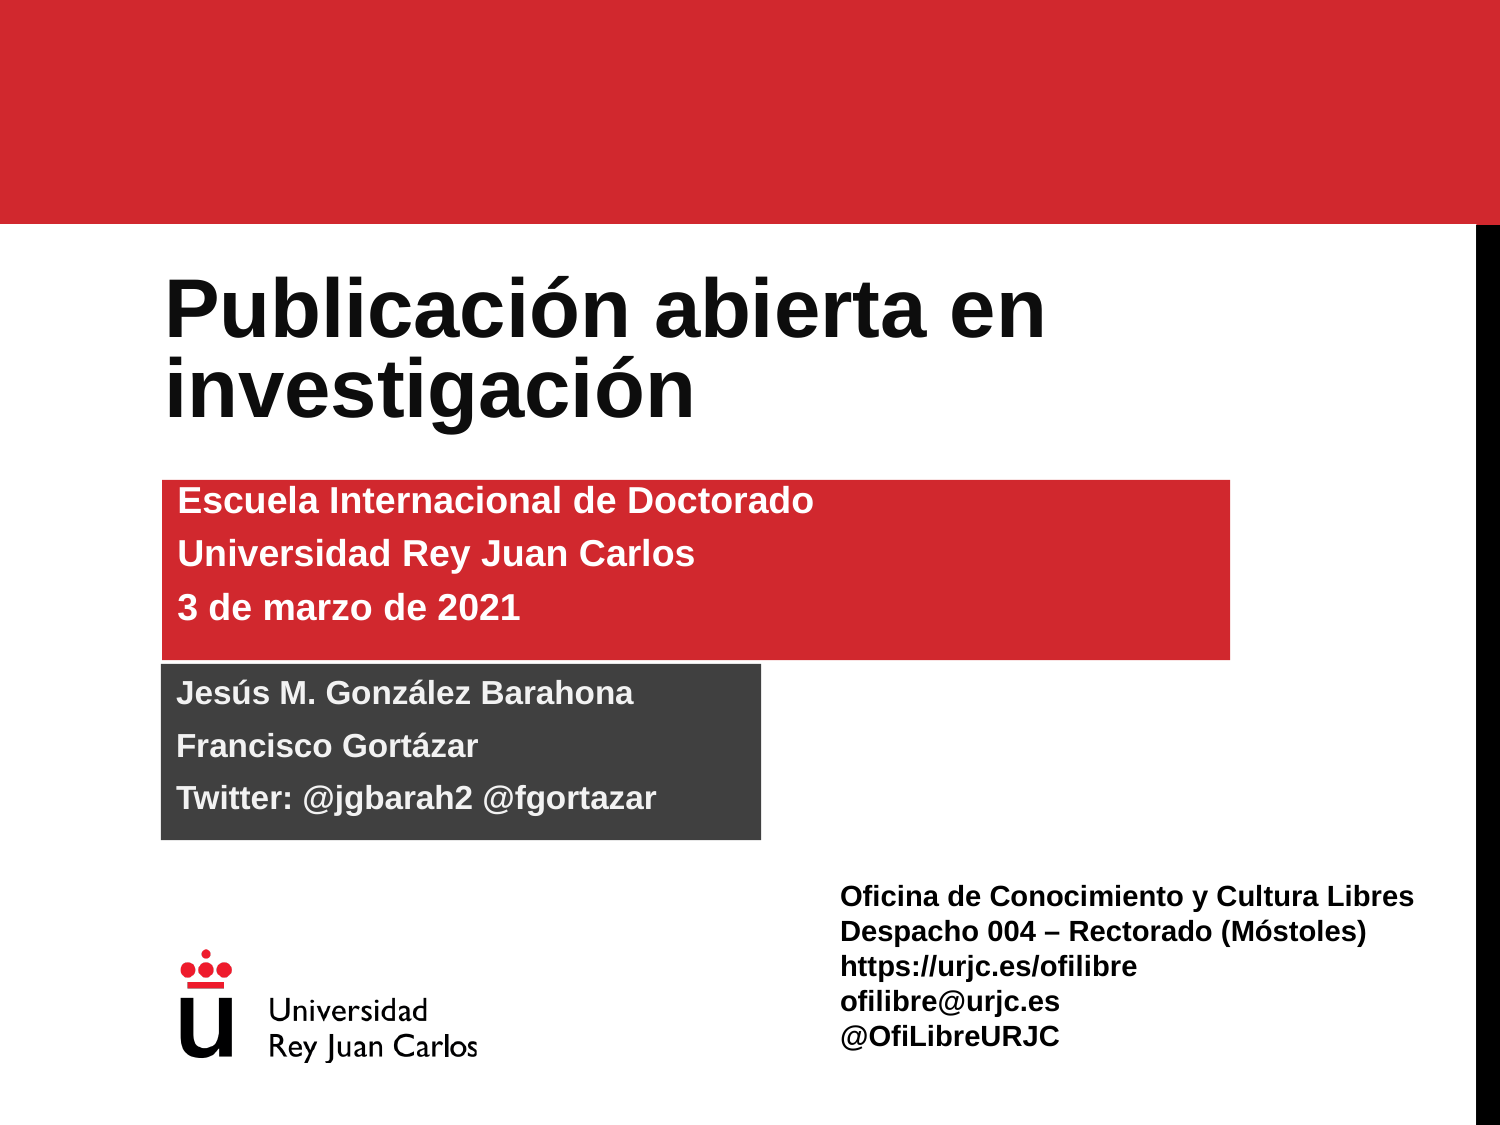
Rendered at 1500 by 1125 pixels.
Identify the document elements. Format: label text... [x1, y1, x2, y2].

text_box Oficina de Conocimiento y Cultura Libres Despacho 004 – Rectorado (Móstoles) https://urjc.es/ofilibre ofilibre@urjc.es @OfiLibreURJC [825, 870, 1446, 1065]
picture [180, 949, 477, 1063]
text_box Escuela Internacional de Doctorado Universidad Rey Juan Carlos 3 de marzo de 2021 [162, 479, 1231, 661]
text_box [0, 0, 1500, 224]
text_box Publicación abierta en investigación [149, 179, 1382, 521]
text_box Jesús M. González Barahona Francisco Gortázar Twitter: @jgbarah2 @fgortazar [160, 663, 762, 841]
